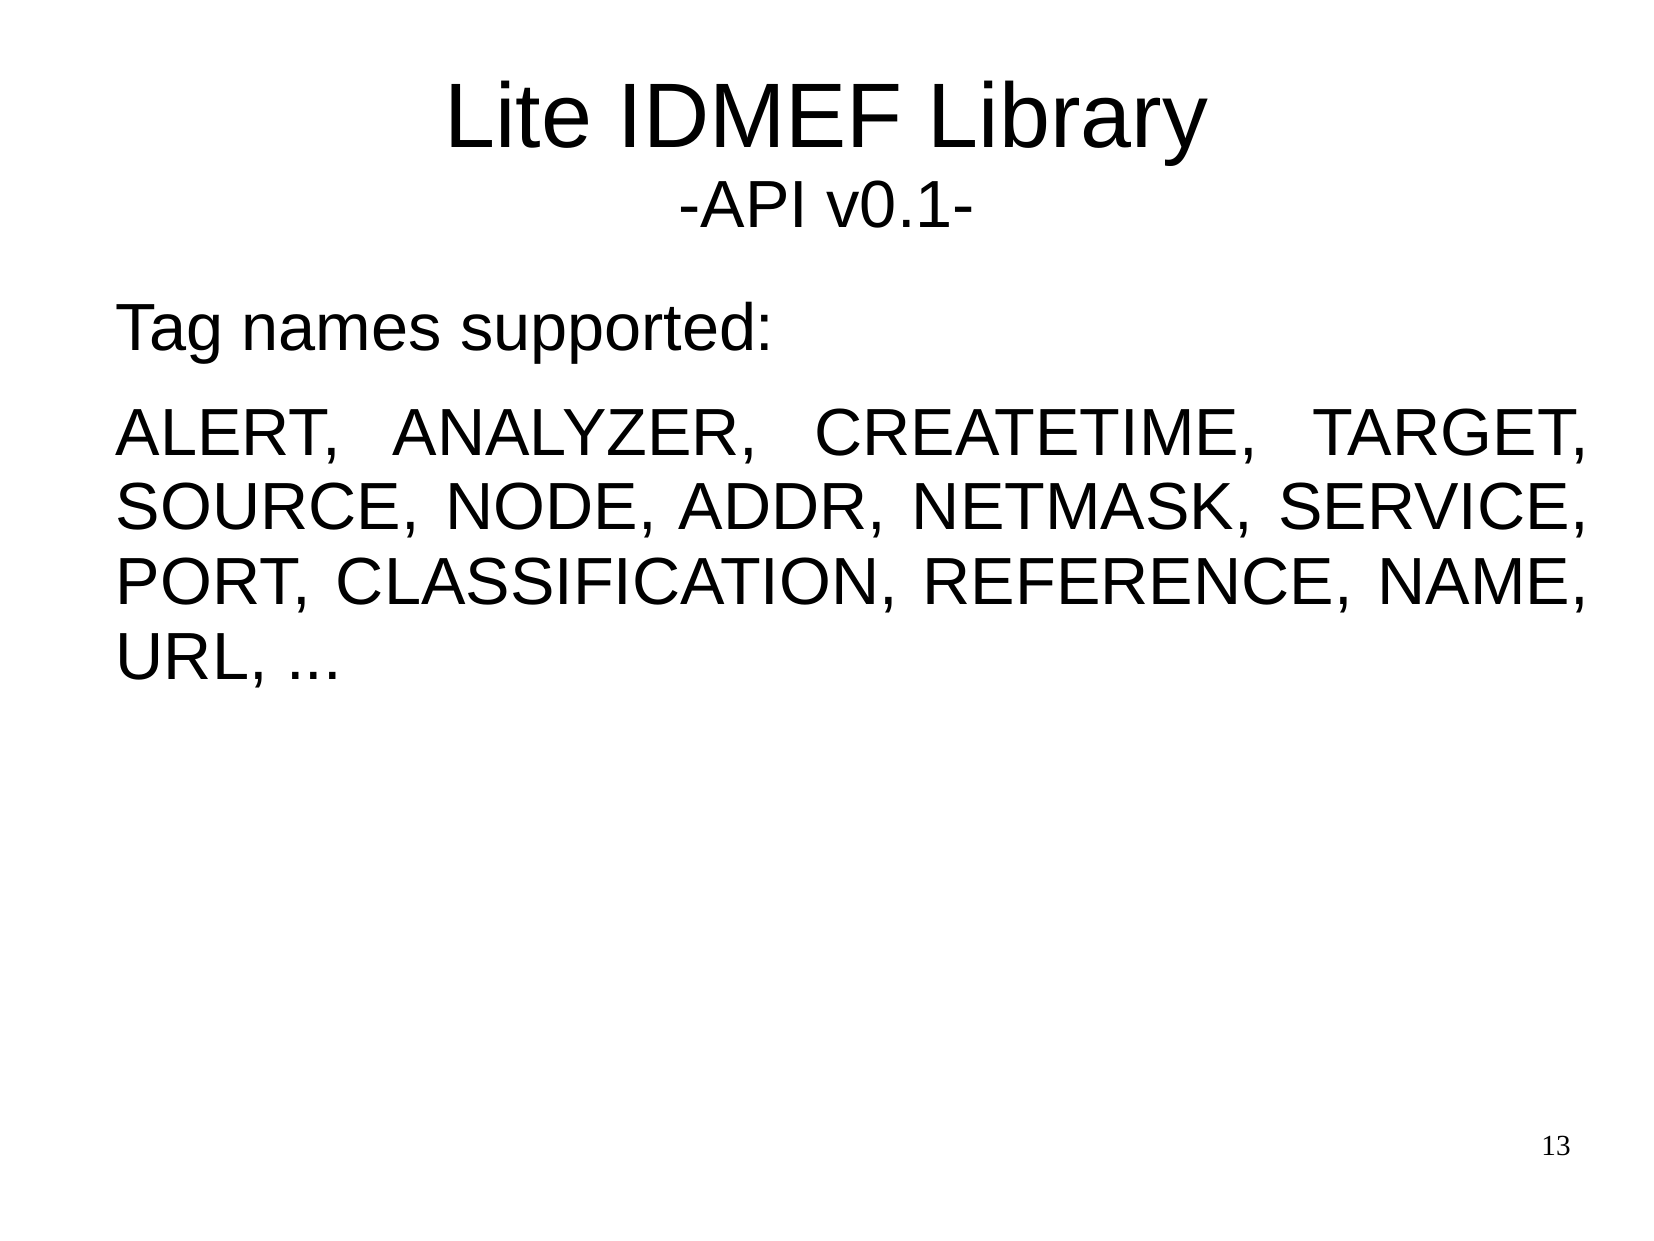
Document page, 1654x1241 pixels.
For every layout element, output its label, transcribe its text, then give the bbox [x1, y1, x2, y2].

list Tag names supported: ALERT, ANALYZER, CREATETIME, TARGET, SOURCE, NODE, ADDR, NETMASK, SERVICE, PORT, CLASSIFICATION, REFERENCE, NAME, URL, ... [45, 290, 1591, 1010]
title Lite IDMEF Library -API v0.1- [82, 49, 1571, 257]
